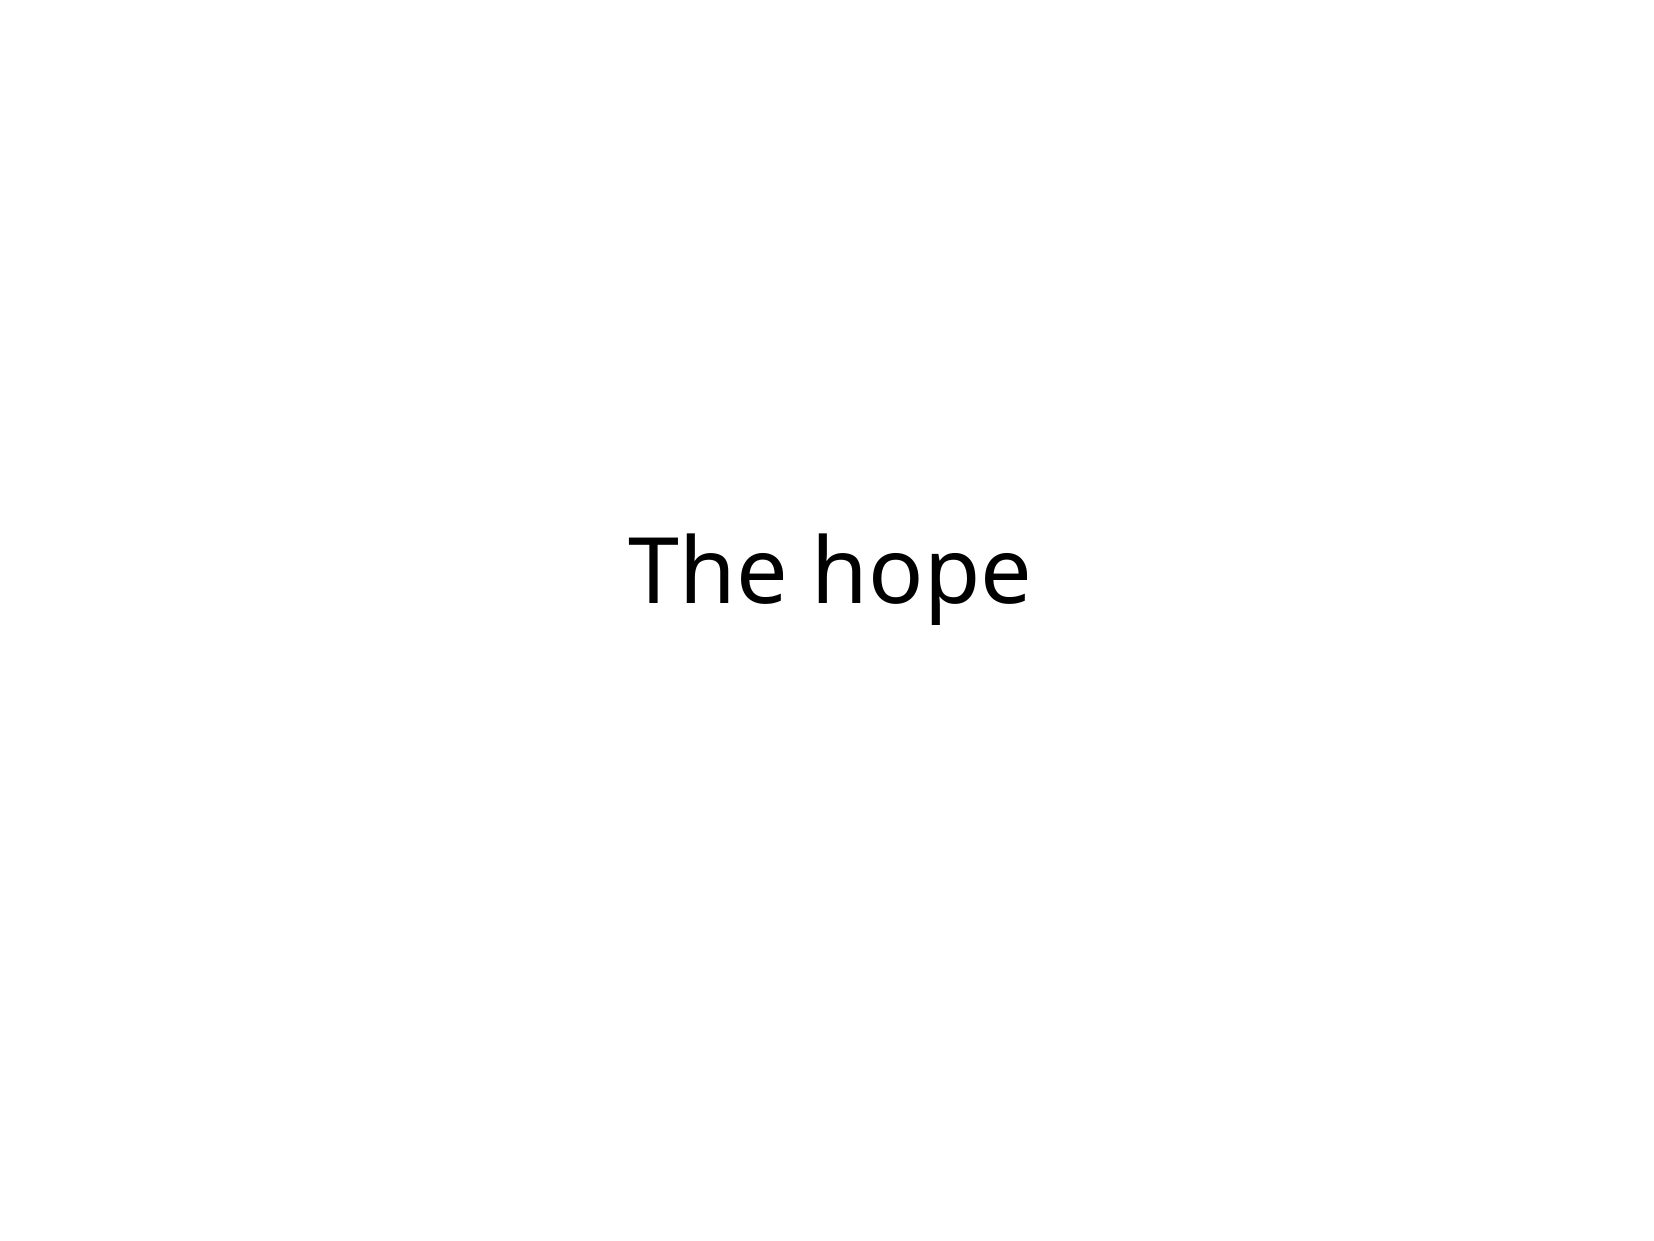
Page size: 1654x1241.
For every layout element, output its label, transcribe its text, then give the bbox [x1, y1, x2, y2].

title The hope [86, 465, 1576, 673]
